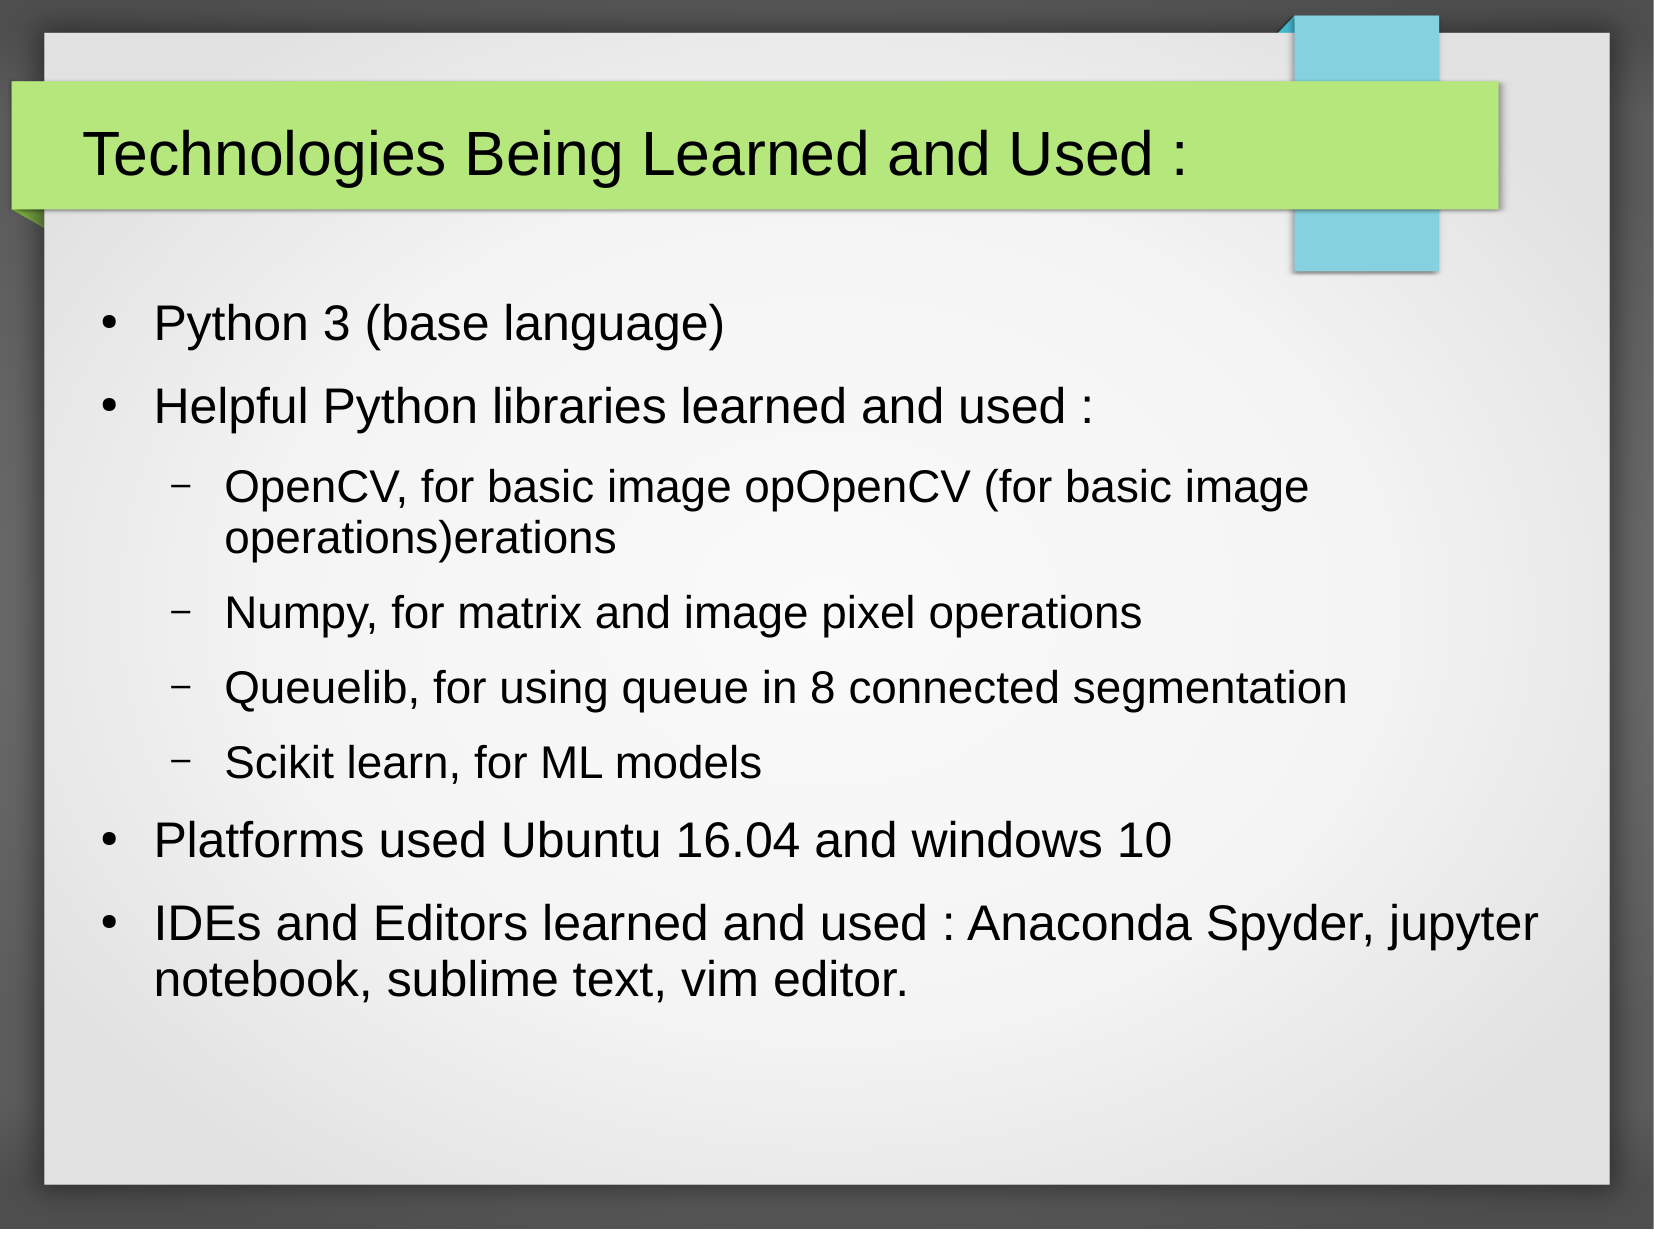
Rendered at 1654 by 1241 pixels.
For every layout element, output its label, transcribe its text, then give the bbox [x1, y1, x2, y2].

title Technologies Being Learned and Used : [82, 94, 1264, 213]
list Python 3 (base language) Helpful Python libraries learned and used : OpenCV, for basic image opOpenCV (for basic image operations)erations Numpy, for matrix and image pixel operations Queuelib, for using queue in 8 connected segmentation Scikit learn, for ML models Platforms used Ubuntu 16.04 and windows 10 IDEs and Editors learned and used : Anaconda Spyder, jupyter notebook, sublime text, vim editor. [82, 295, 1571, 1015]
picture [0, 0, 1654, 1229]
